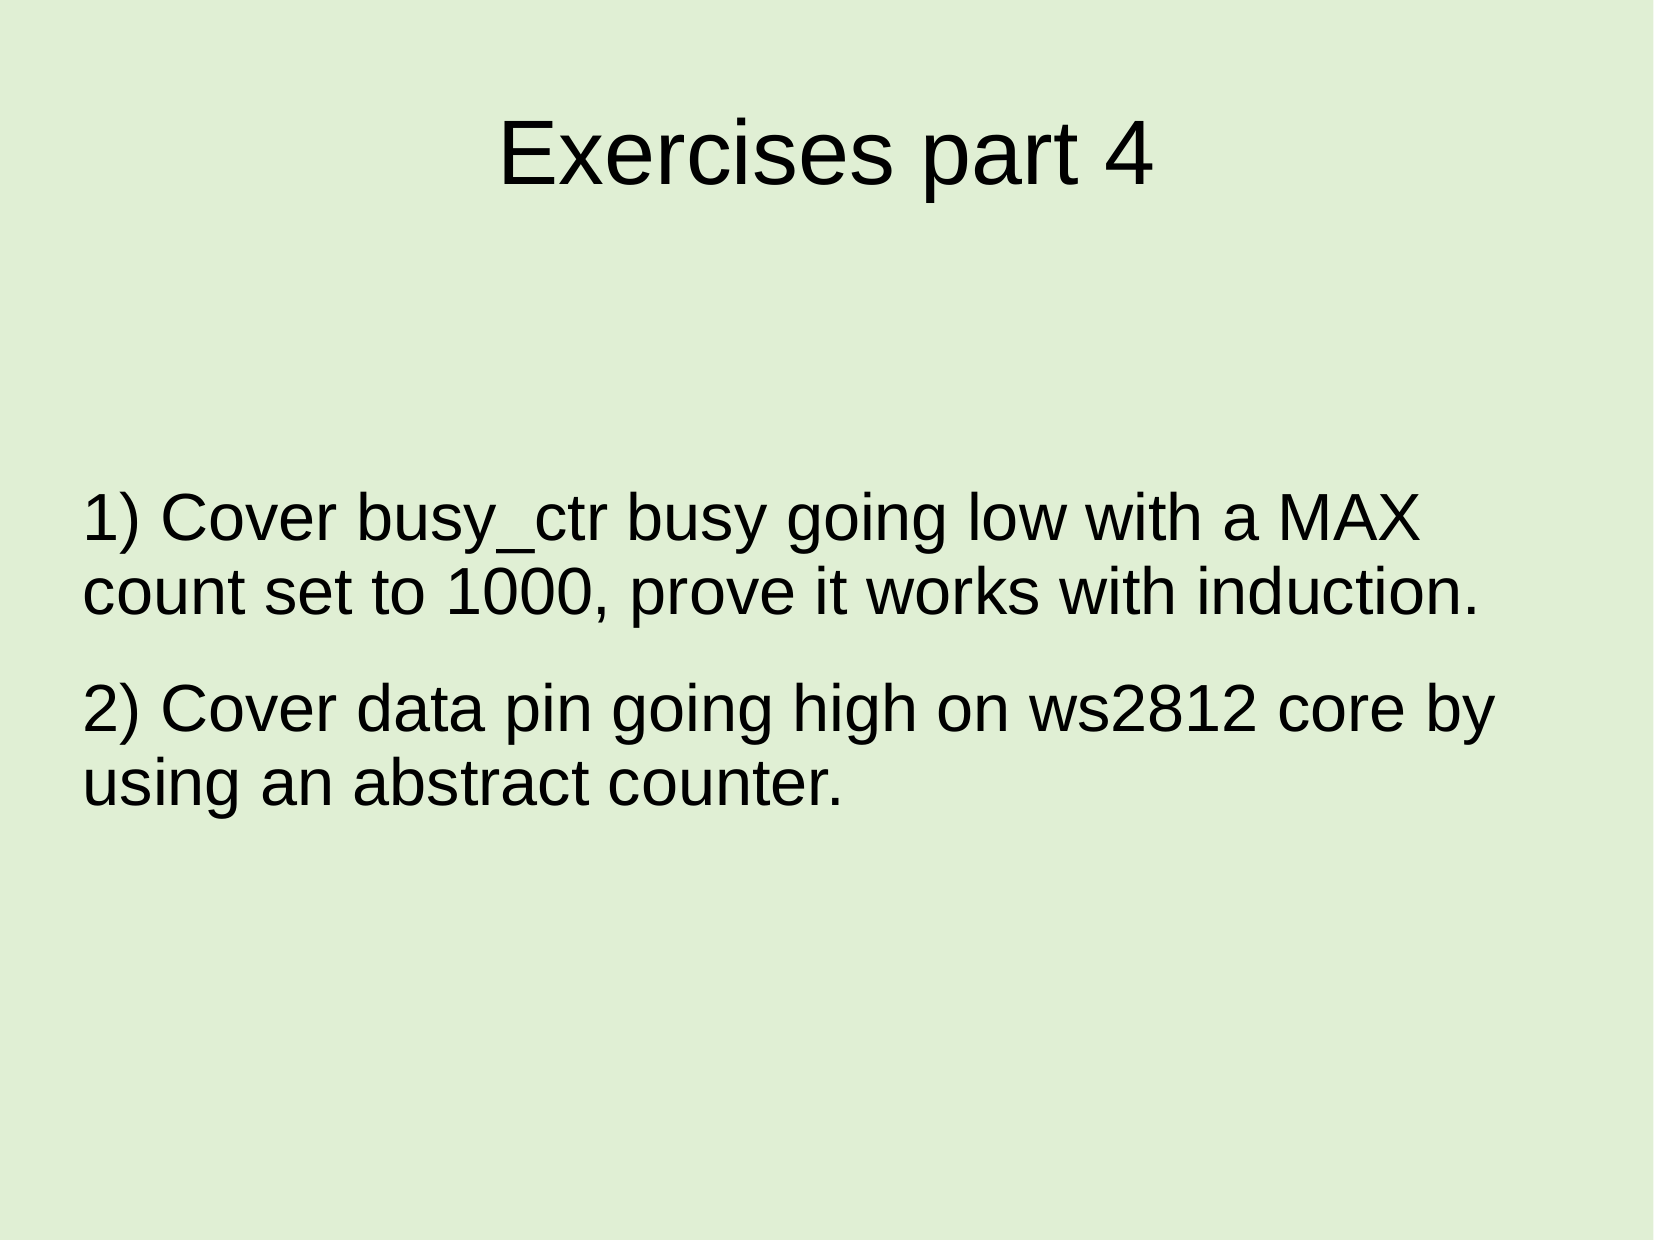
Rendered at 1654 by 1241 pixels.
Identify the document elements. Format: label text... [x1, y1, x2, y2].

subtitle 1) Cover busy_ctr busy going low with a MAX count set to 1000, prove it works with induction. 2) Cover data pin going high on ws2812 core by using an abstract counter. [82, 290, 1571, 1010]
title Exercises part 4 [82, 49, 1571, 257]
